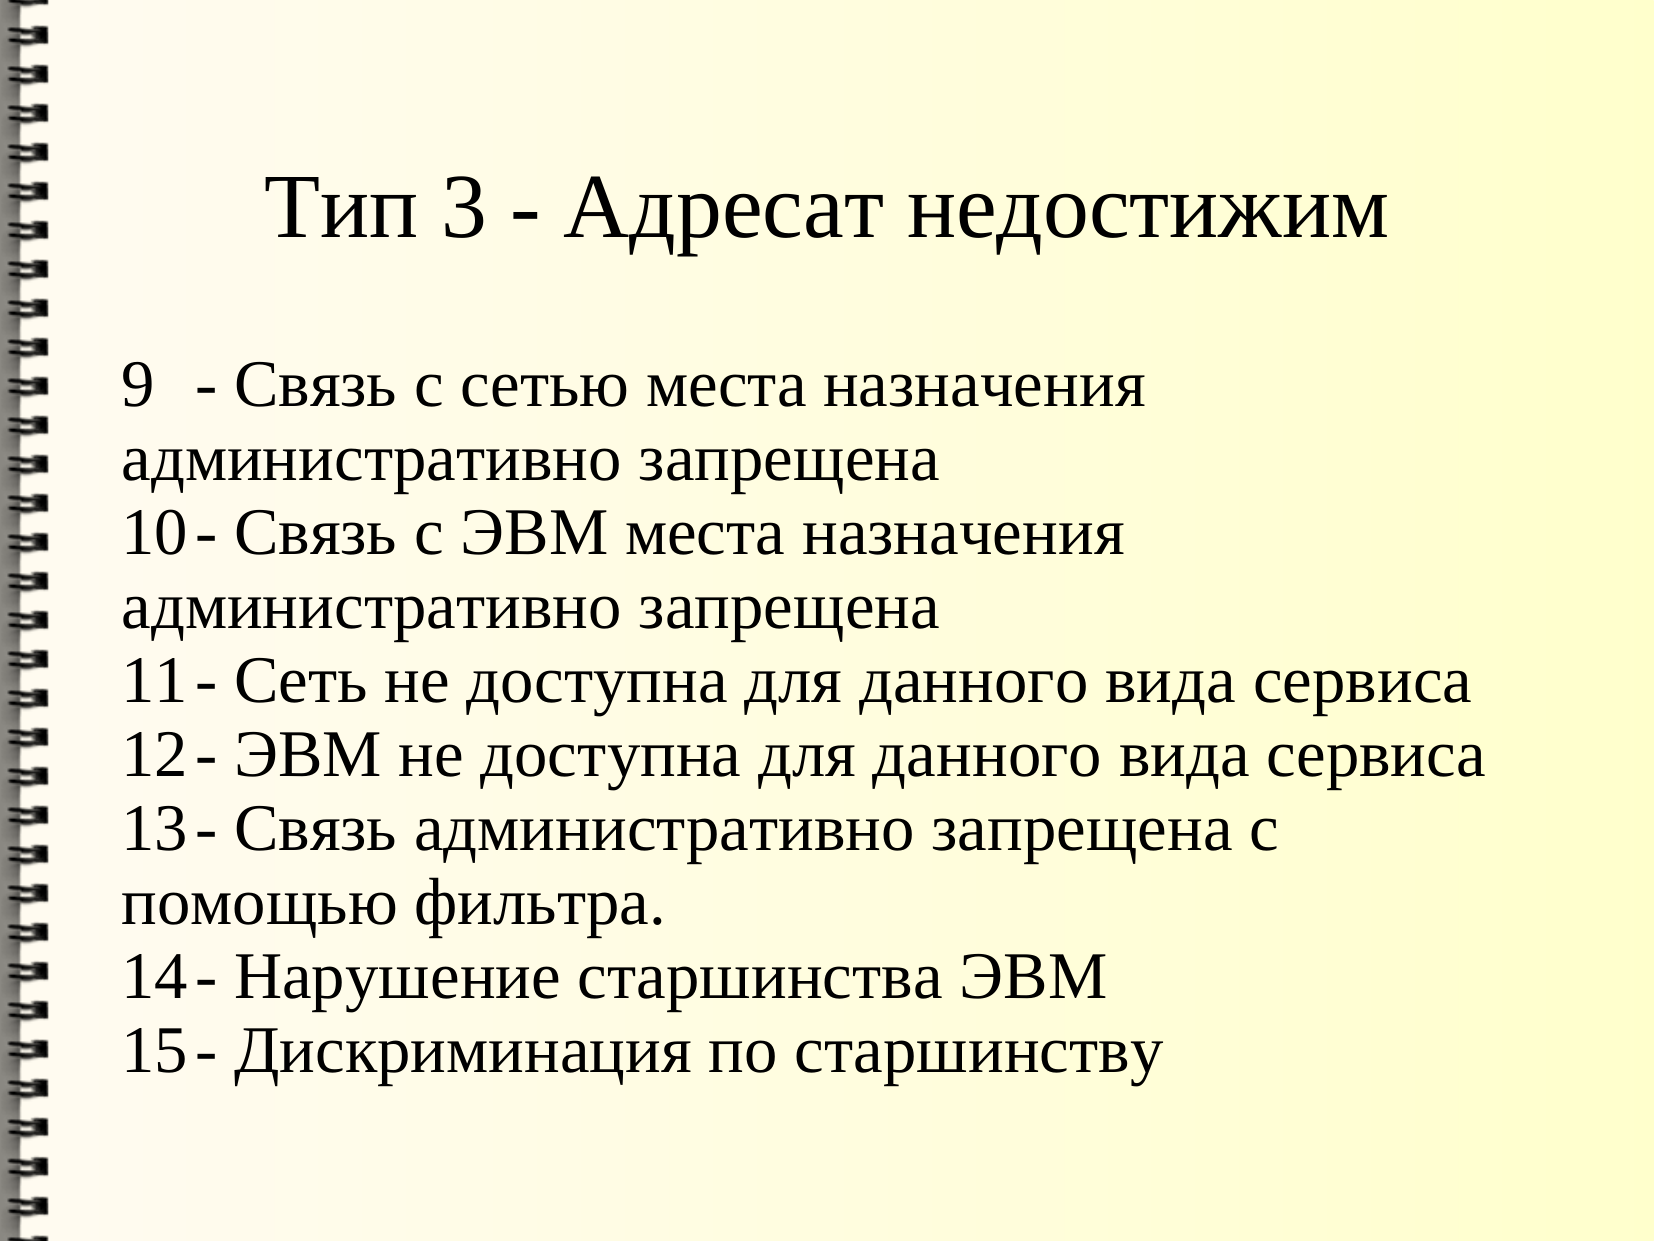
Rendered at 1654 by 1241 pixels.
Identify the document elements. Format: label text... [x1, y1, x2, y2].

picture [0, 0, 1654, 1241]
title Тип 3 - Адресат недостижим [121, 110, 1534, 303]
subtitle 9 - Связь с сетью места назначения административно запрещена 10 - Связь с ЭВМ места назначения административно запрещена 11 - Сеть не доступна для данного вида сервиса 12 - ЭВМ не доступна для данного вида сервиса 13 - Связь административно запрещена с помощью фильтра. 14 - Нарушение старшинства ЭВМ 15 - Дискриминация по старшинству [121, 346, 1534, 1162]
